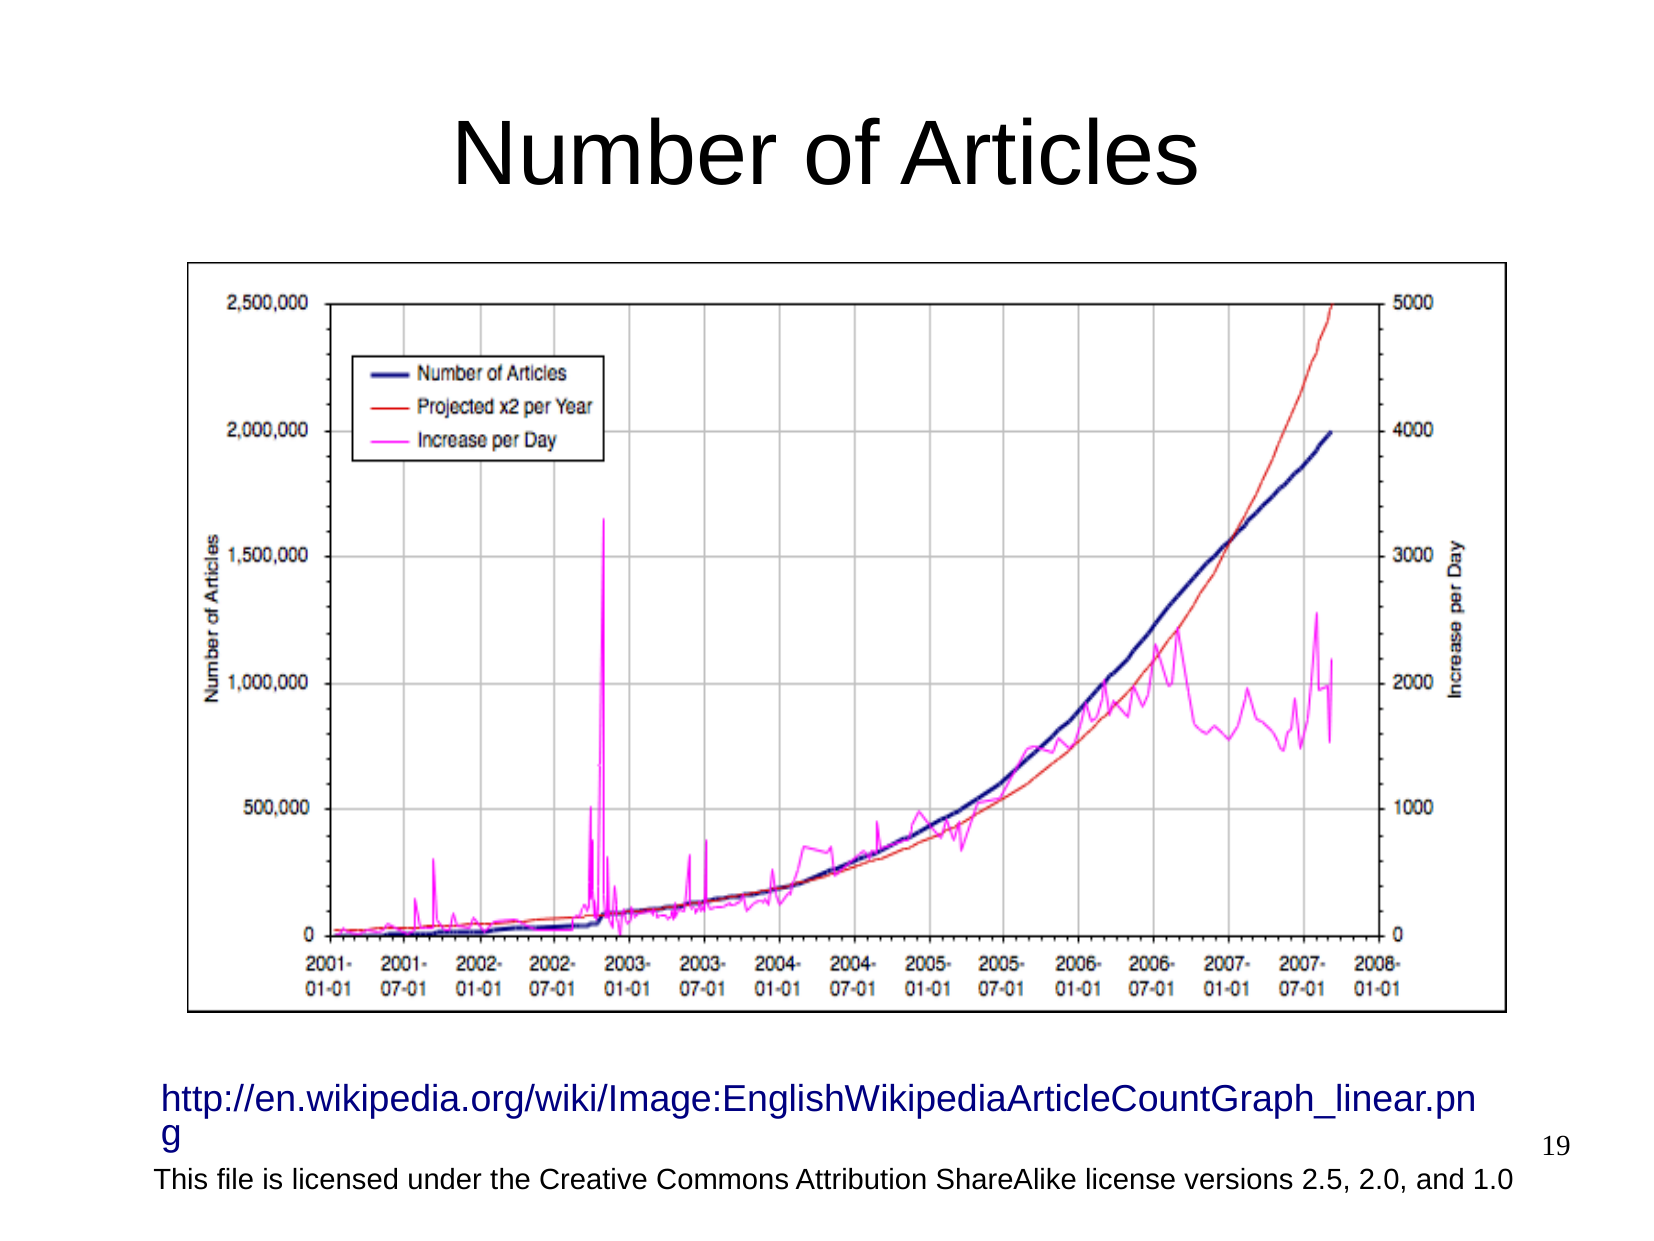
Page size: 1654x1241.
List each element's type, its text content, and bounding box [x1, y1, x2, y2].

text_box http://en.wikipedia.org/wiki/Image:EnglishWikipediaArticleCountGraph_linear.png [146, 1070, 1511, 1128]
title Number of Articles [82, 49, 1571, 257]
picture [187, 262, 1507, 1013]
text_box This file is licensed under the Creative Commons Attribution ShareAlike license versions 2.5, 2.0, and 1.0 [17, 1155, 1652, 1223]
